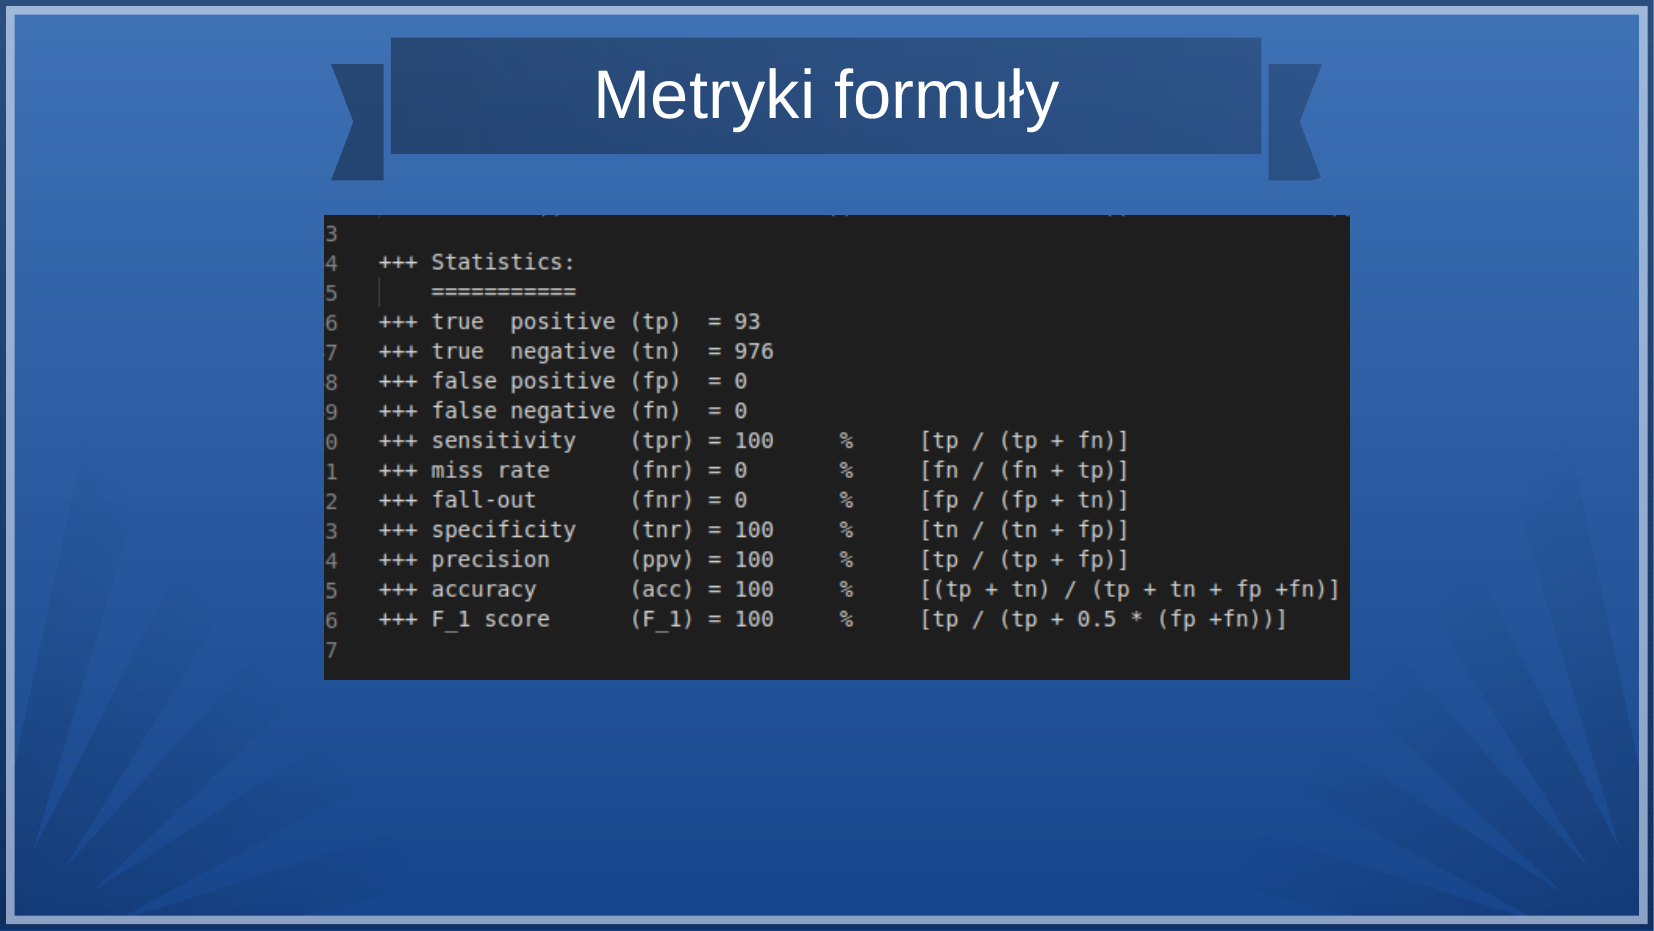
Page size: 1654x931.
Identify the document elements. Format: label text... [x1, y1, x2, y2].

title Metryki formuły [389, 35, 1264, 154]
picture [324, 215, 1350, 680]
